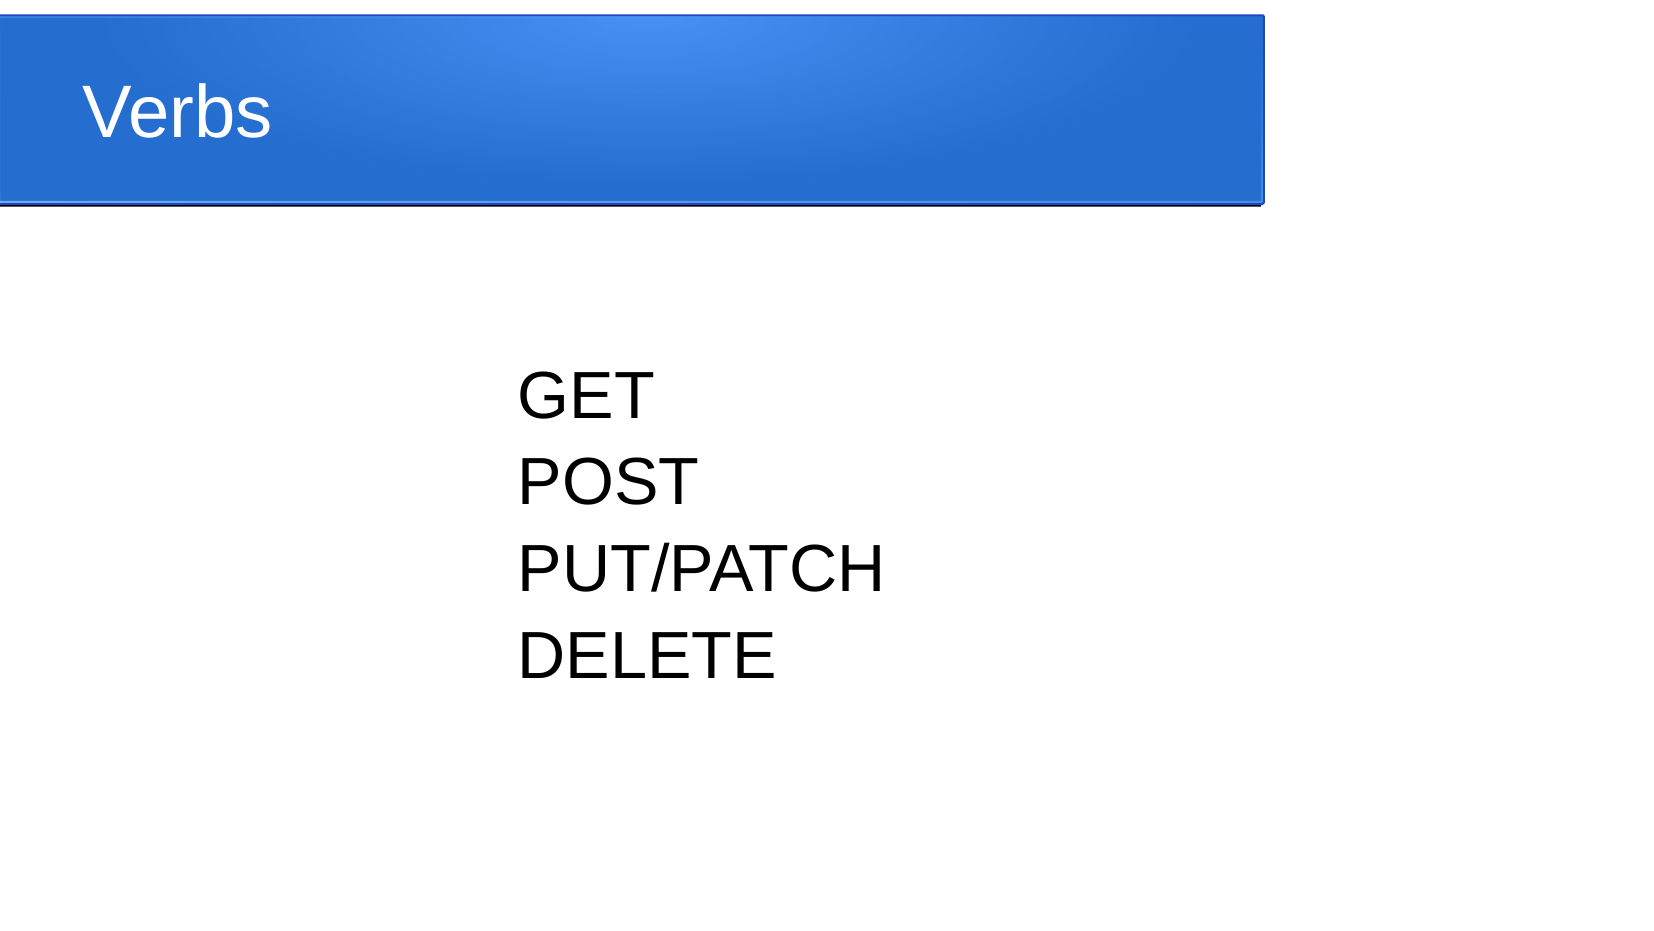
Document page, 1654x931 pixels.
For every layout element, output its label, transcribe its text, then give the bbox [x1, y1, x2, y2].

title Verbs [82, 35, 1235, 189]
subtitle GET POST PUT/PATCH DELETE [517, 255, 1006, 796]
